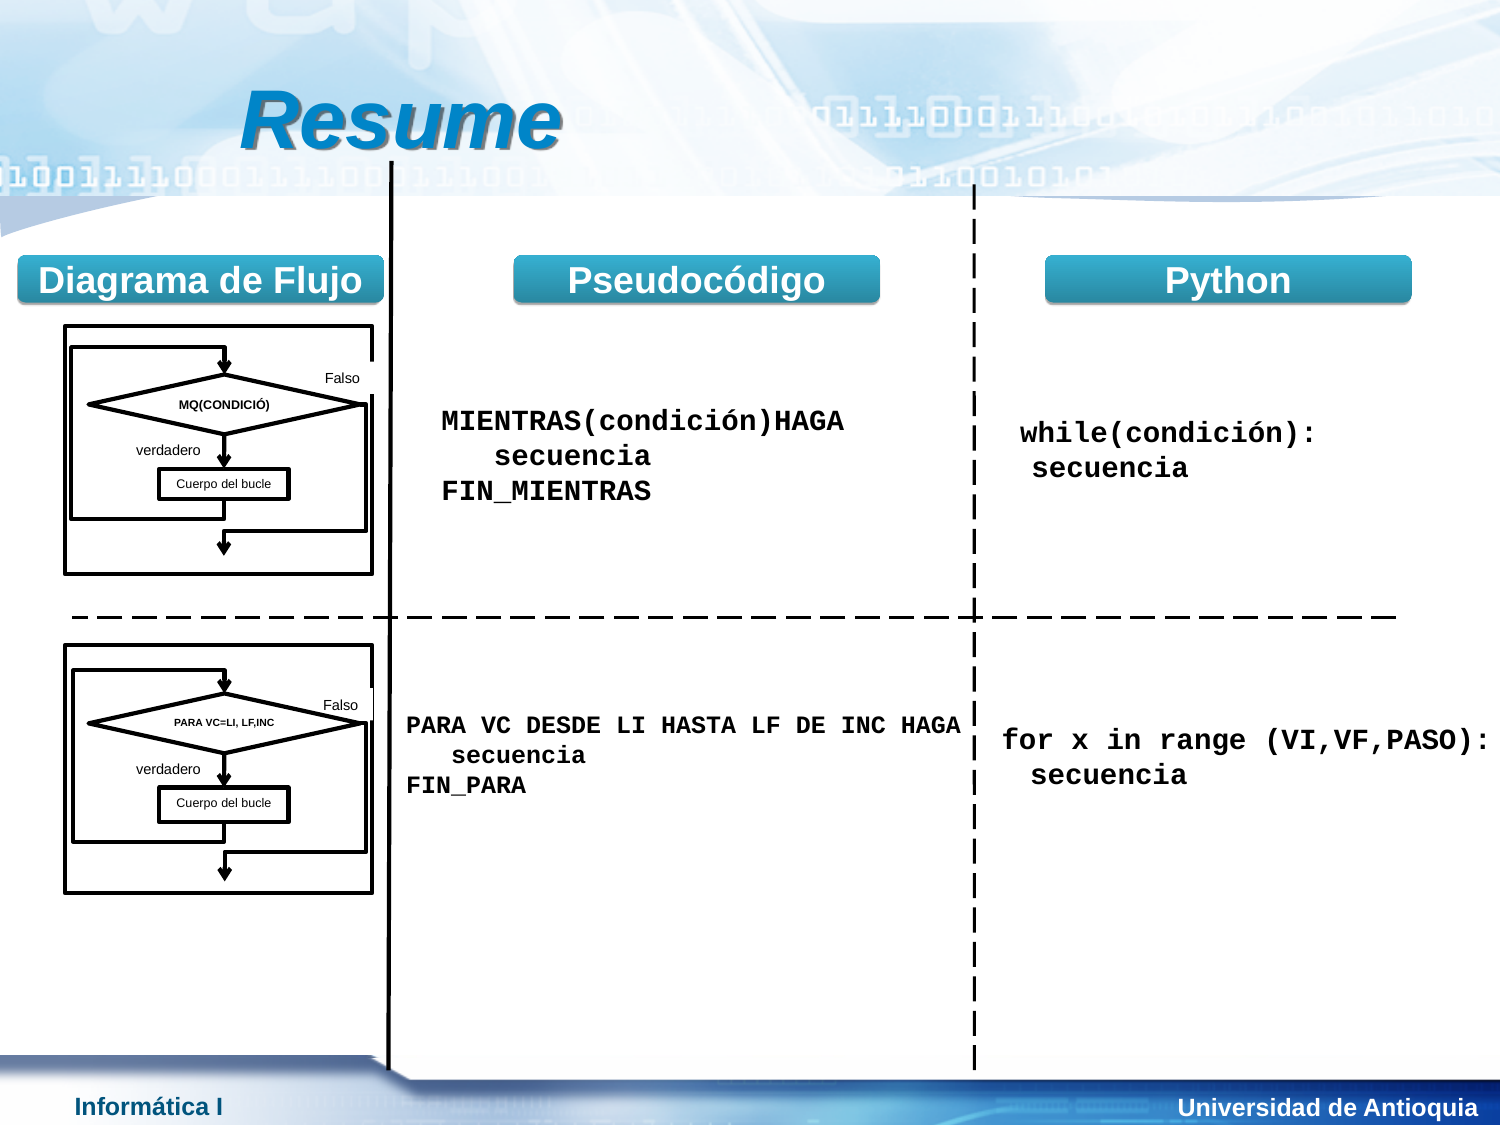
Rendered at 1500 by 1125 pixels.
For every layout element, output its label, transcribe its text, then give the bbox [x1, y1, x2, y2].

picture [0, 0, 1500, 196]
text_box Cuerpo del bucle [159, 468, 289, 499]
text_box [64, 326, 373, 575]
title Resume [224, 57, 1438, 150]
text_box while(condición): secuencia [999, 405, 1479, 491]
text_box Cuerpo del bucle [159, 787, 289, 823]
text_box [64, 645, 373, 894]
text_box PARA VC=LI, LF,INC [88, 693, 361, 754]
text_box Python [1045, 255, 1412, 303]
text_box Falso [308, 688, 373, 721]
text_box PARA VC DESDE LI HASTA LF DE INC HAGA secuencia FIN_PARA [391, 700, 982, 806]
text_box for x in range (VI,VF,PASO): secuencia [980, 712, 1500, 798]
picture [0, 1055, 1500, 1125]
text_box MIENTRAS(condición)HAGA secuencia FIN_MIENTRAS [426, 394, 919, 514]
text_box verdadero [121, 752, 216, 785]
text_box verdadero [121, 433, 216, 466]
text_box Pseudocódigo [513, 255, 880, 303]
text_box Falso [310, 361, 375, 394]
text_box Diagrama de Flujo [17, 255, 384, 303]
text_box MQ(CONDICIÓ) [88, 374, 361, 435]
